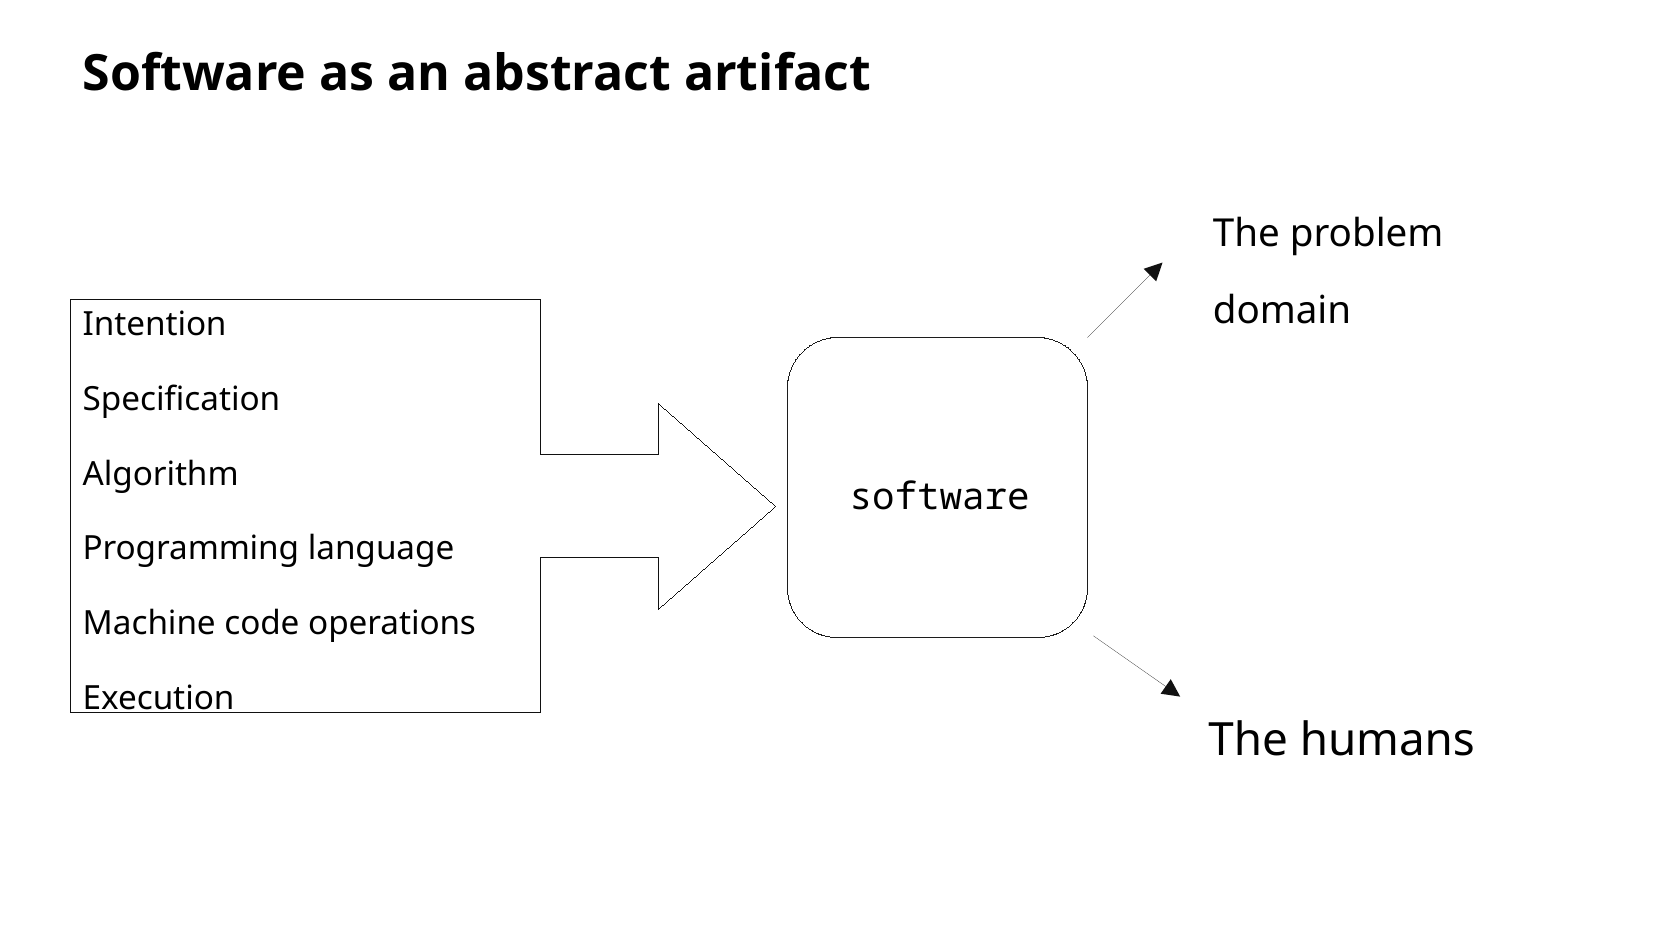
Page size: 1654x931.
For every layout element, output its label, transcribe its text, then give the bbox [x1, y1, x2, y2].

title Software as an abstract artifact [82, 37, 1571, 193]
text_box software [834, 461, 1045, 524]
text_box [70, 299, 541, 713]
list The problem domain [1212, 204, 1485, 338]
text_box [787, 337, 1088, 638]
list Intention Specification Algorithm Programming language Machine code operations Execution [82, 300, 788, 720]
list The humans [1182, 706, 1475, 797]
